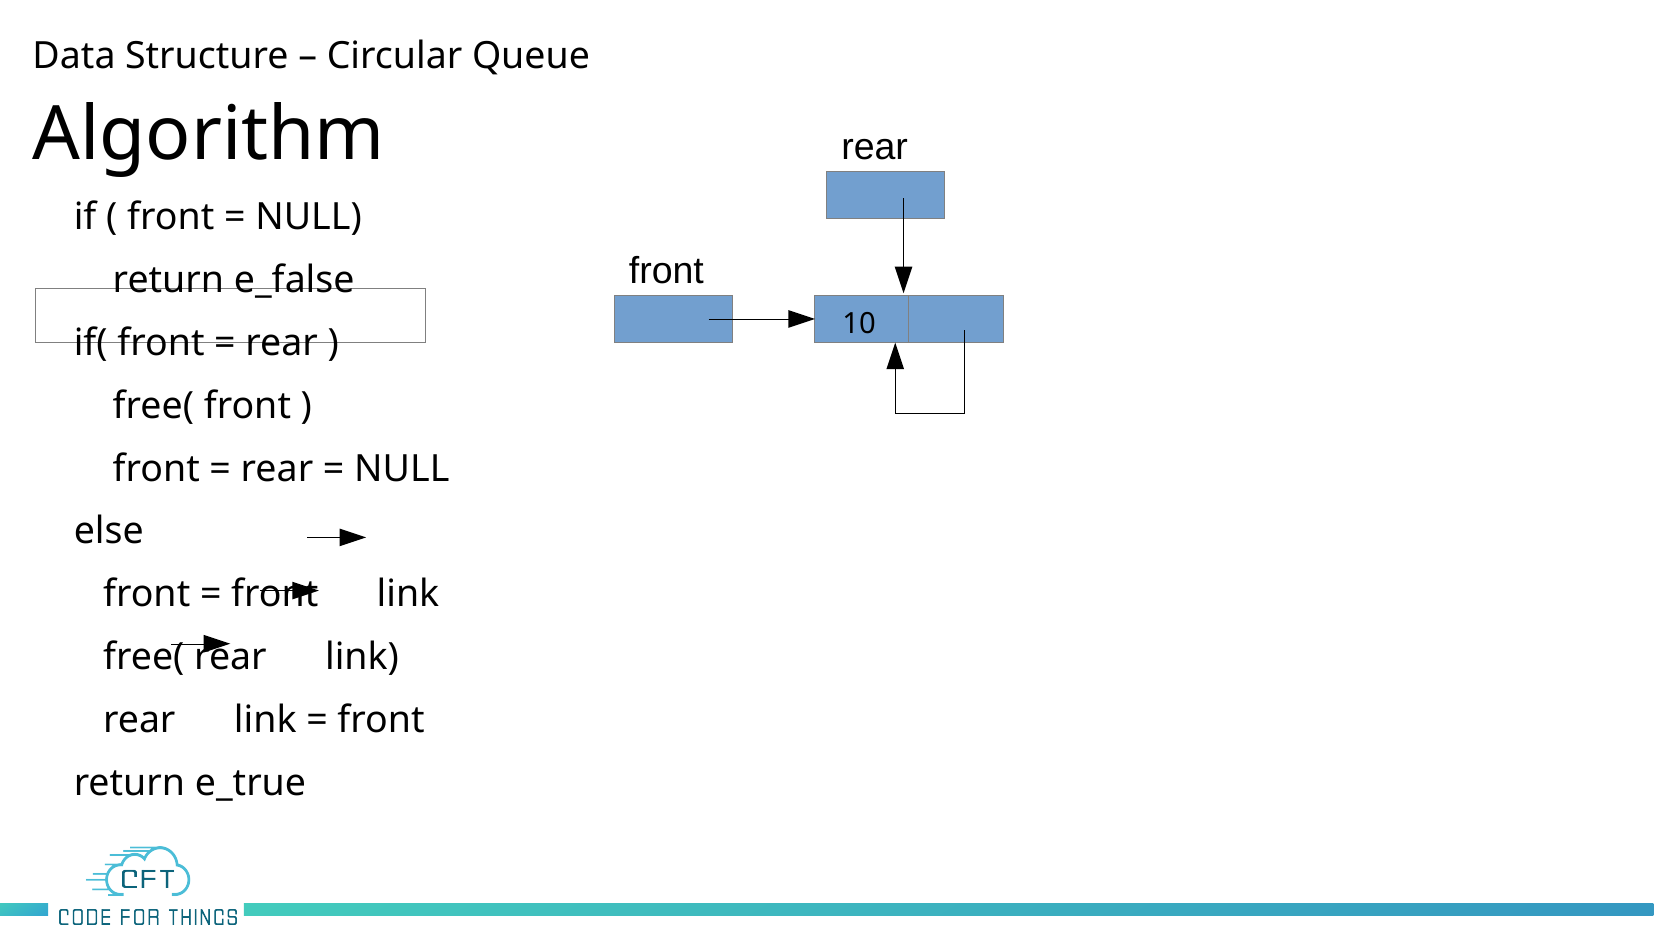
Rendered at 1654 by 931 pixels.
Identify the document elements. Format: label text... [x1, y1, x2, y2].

picture [59, 851, 237, 925]
text_box [910, 295, 1004, 343]
text_box rear [826, 118, 942, 175]
text_box front [614, 242, 730, 300]
text_box [814, 295, 827, 343]
text_box 10 [827, 295, 910, 345]
title Data Structure – Circular Queue Algorithm [32, 11, 1524, 199]
text_box [826, 171, 945, 219]
text_box [614, 295, 733, 343]
text_box if ( front = NULL) return e_false if( front = rear ) free( front ) front = rear = NULL else front = front link free( rear link) rear link = front return e_true [0, 182, 727, 851]
